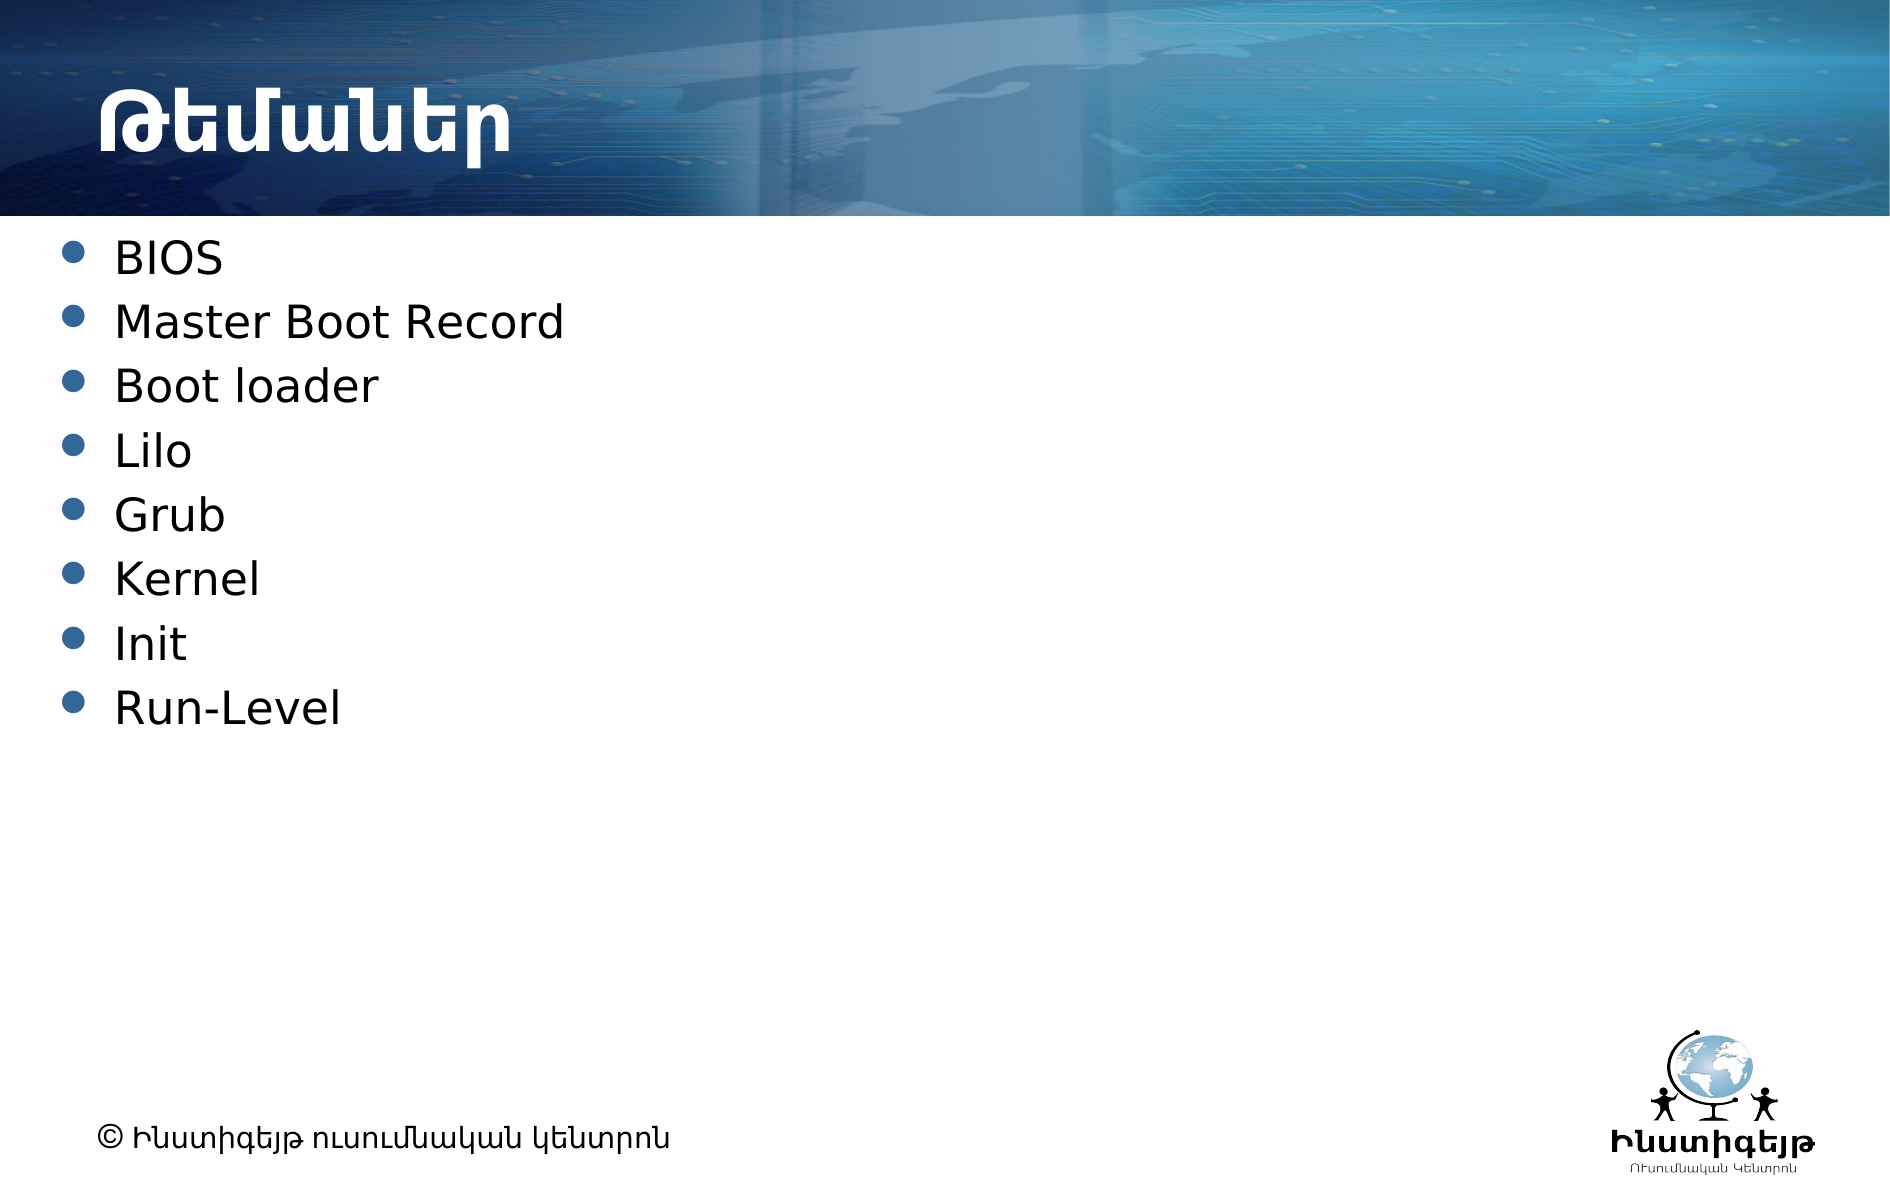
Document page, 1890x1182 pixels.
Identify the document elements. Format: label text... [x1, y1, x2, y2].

picture [1612, 1030, 1815, 1175]
list BIOS Master Boot Record Boot loader Lilo Grub Kernel Init Run-Level [59, 236, 1831, 1016]
title Թեմաներ [94, 47, 1793, 217]
picture [0, 0, 1890, 216]
